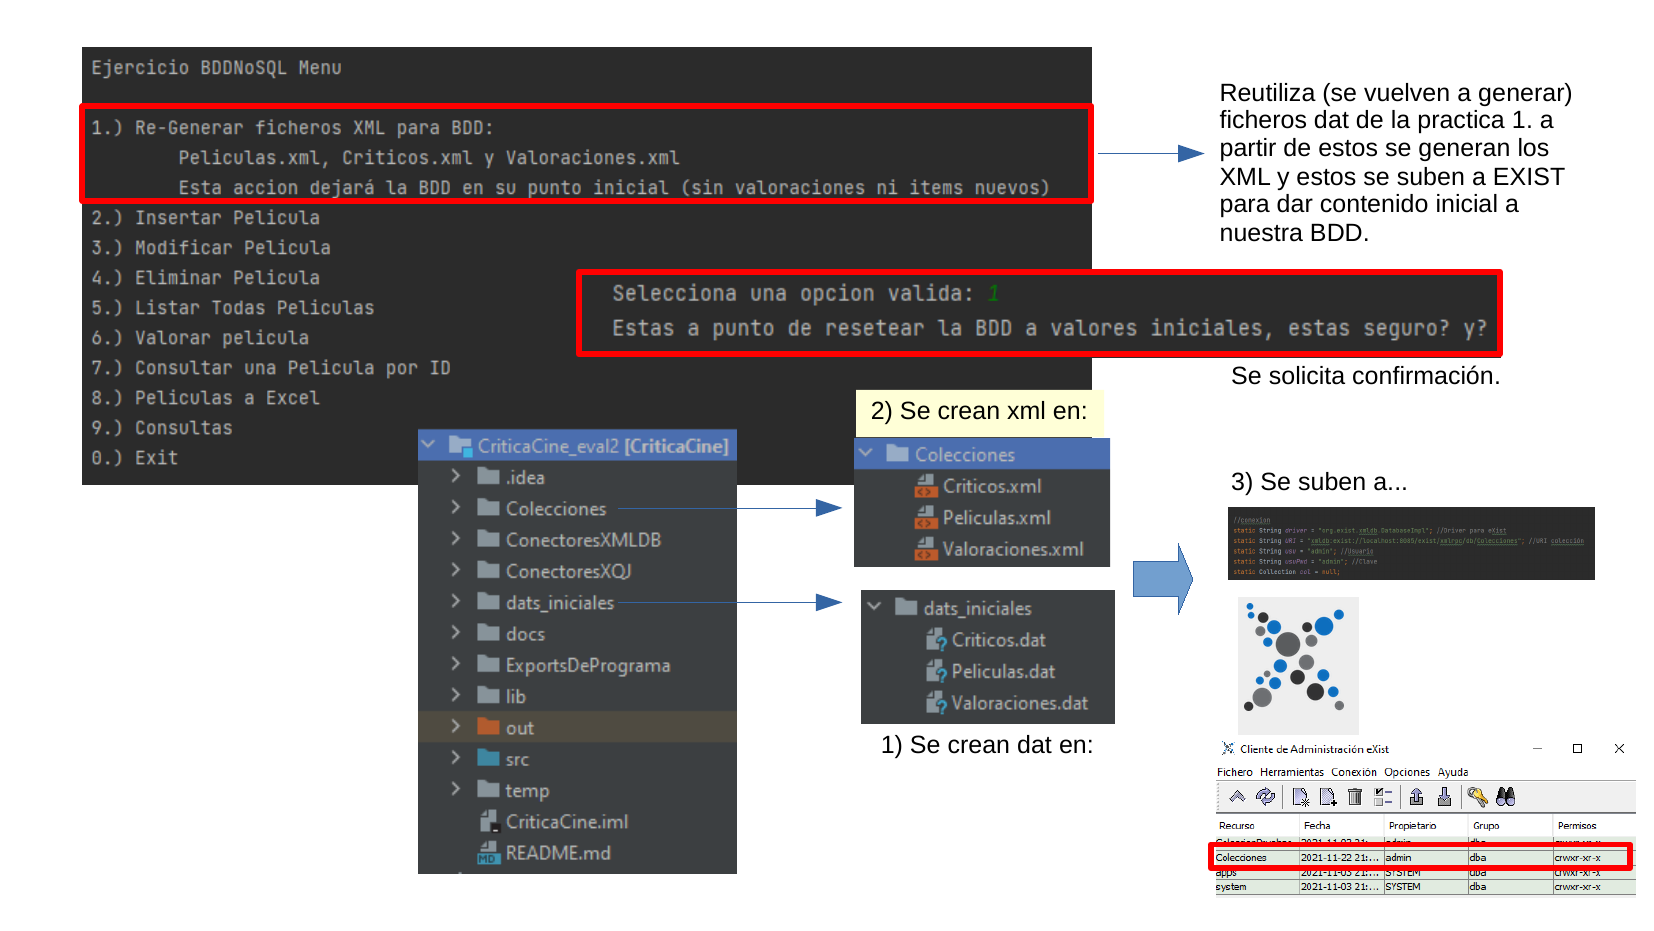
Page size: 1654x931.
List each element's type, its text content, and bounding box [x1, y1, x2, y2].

picture [82, 47, 1092, 103]
picture [1238, 597, 1359, 735]
text_box [1133, 543, 1193, 615]
text_box 3) Se suben a... [1216, 460, 1465, 508]
picture [861, 590, 1115, 724]
text_box Se solicita confirmación. [1216, 354, 1524, 408]
text_box 2) Se crean xml en: [856, 389, 1105, 438]
picture [85, 109, 1088, 198]
text_box 1) Se crean dat en: [866, 723, 1115, 771]
picture [1216, 847, 1627, 865]
picture [1228, 507, 1595, 580]
picture [582, 275, 1497, 351]
text_box Reutiliza (se vuelven a generar) ficheros dat de la practica 1. a partir de estos se generan los XML y estos se suben a EXIST para dar contenido inicial a nuestra BDD. [1204, 70, 1595, 254]
picture [82, 204, 1216, 875]
picture [1216, 739, 1636, 898]
